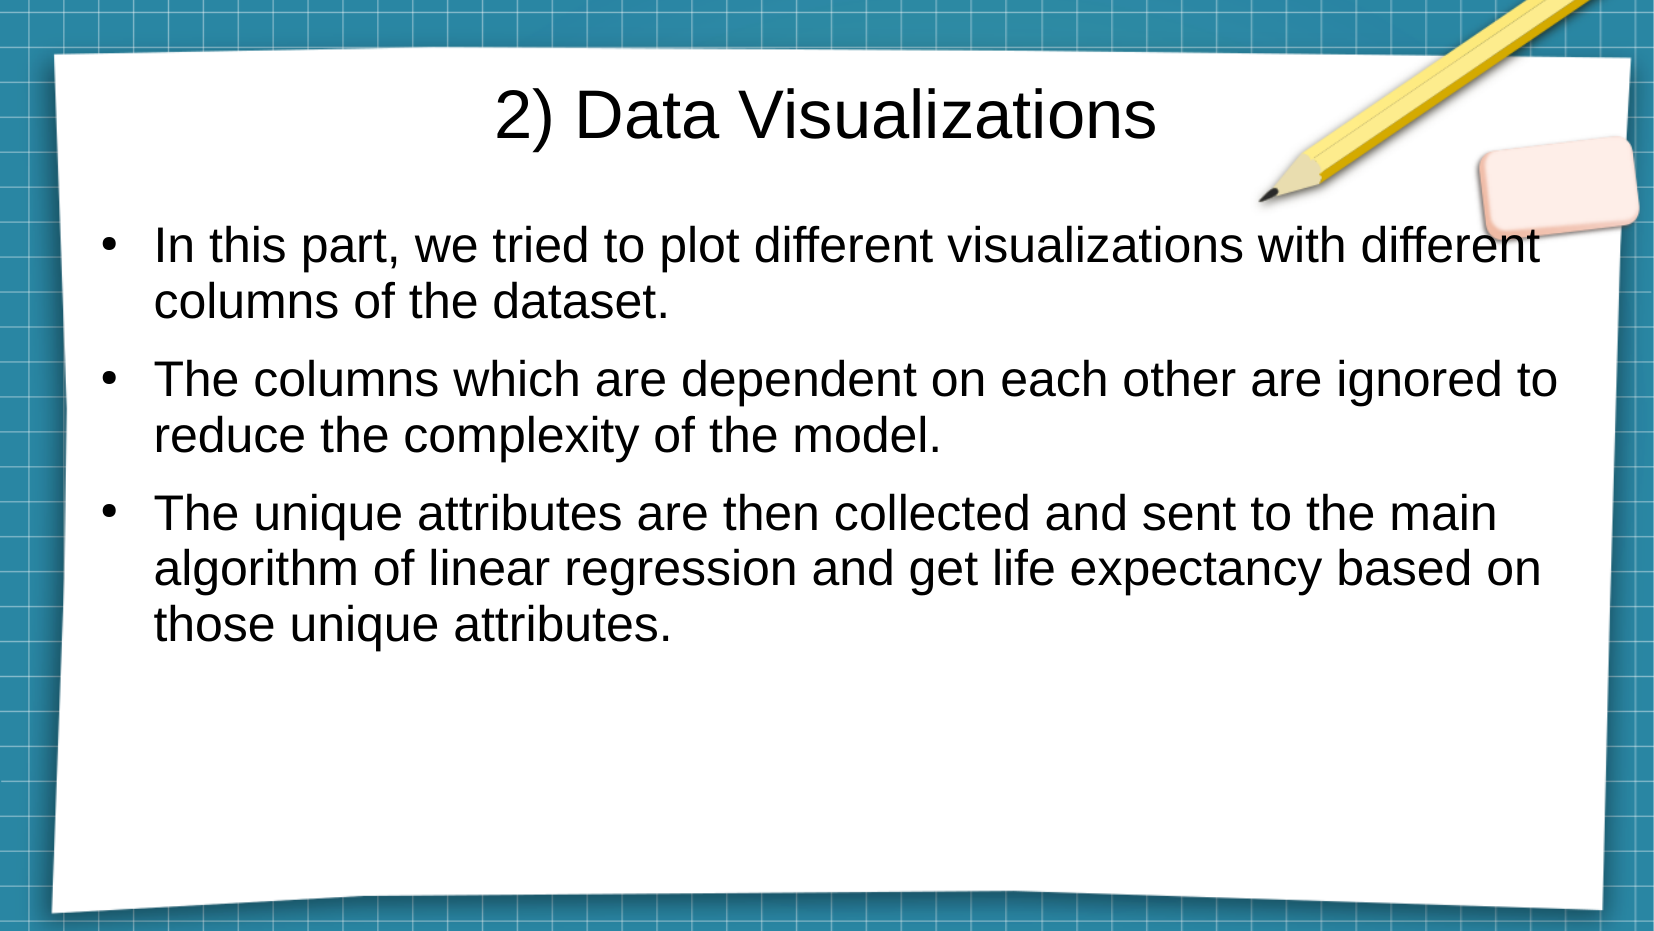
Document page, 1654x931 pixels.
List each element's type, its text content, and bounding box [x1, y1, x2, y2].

title 2) Data Visualizations [82, 37, 1571, 193]
list In this part, we tried to plot different visualizations with different columns of the dataset. The columns which are dependent on each other are ignored to reduce the complexity of the model. The unique attributes are then collected and sent to the main algorithm of linear regression and get life expectancy based on those unique attributes. [82, 217, 1571, 758]
picture [0, 0, 1654, 931]
